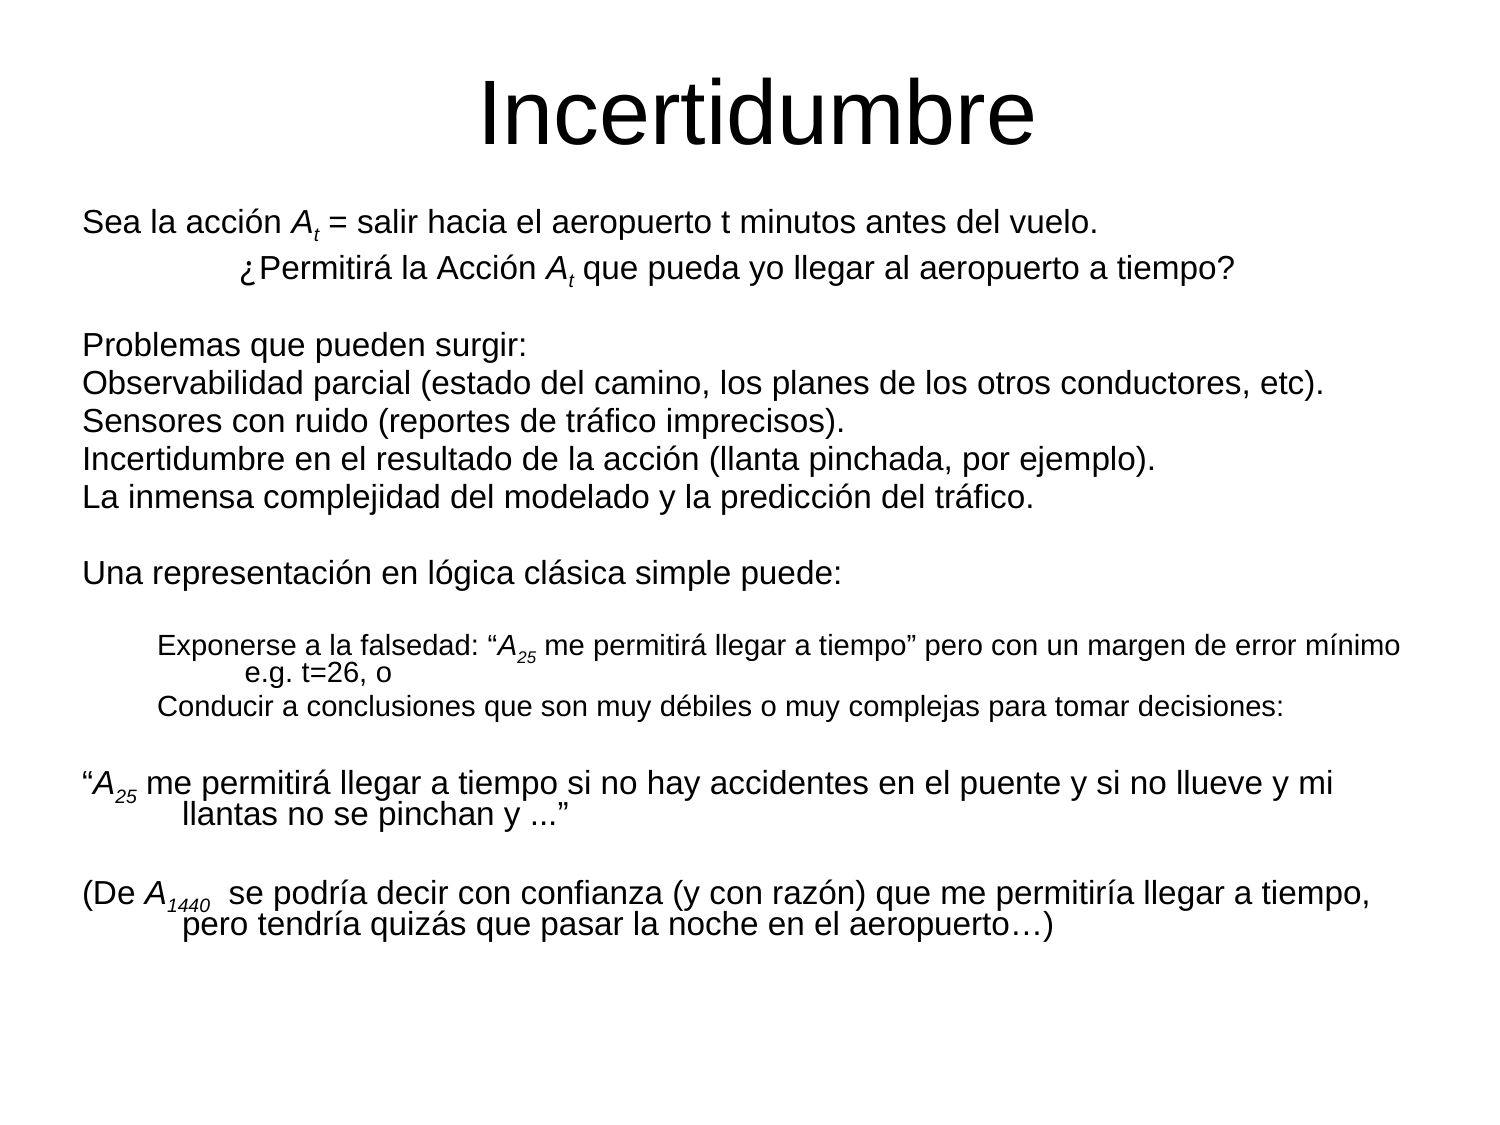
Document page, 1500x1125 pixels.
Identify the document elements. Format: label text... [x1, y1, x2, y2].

title Incertidumbre [82, 19, 1433, 207]
list Sea la acción At = salir hacia el aeropuerto t minutos antes del vuelo. ¿Permitirá la Acción At que pueda yo llegar al aeropuerto a tiempo? Problemas que pueden surgir: Observabilidad parcial (estado del camino, los planes de los otros conductores, etc). Sensores con ruido (reportes de tráfico imprecisos). Incertidumbre en el resultado de la acción (llanta pinchada, por ejemplo). La inmensa complejidad del modelado y la predicción del tráfico. Una representación en lógica clásica simple puede: Exponerse a la falsedad: “A25 me permitirá llegar a tiempo” pero con un margen de error mínimo e.g. t=26, o Conducir a conclusiones que son muy débiles o muy complejas para tomar decisiones: “A25 me permitirá llegar a tiempo si no hay accidentes en el puente y si no llueve y mi llantas no se pinchan y ...” (De A1440 se podría decir con confianza (y con razón) que me permitiría llegar a tiempo, pero tendría quizás que pasar la noche en el aeropuerto…) [67, 198, 1418, 1034]
